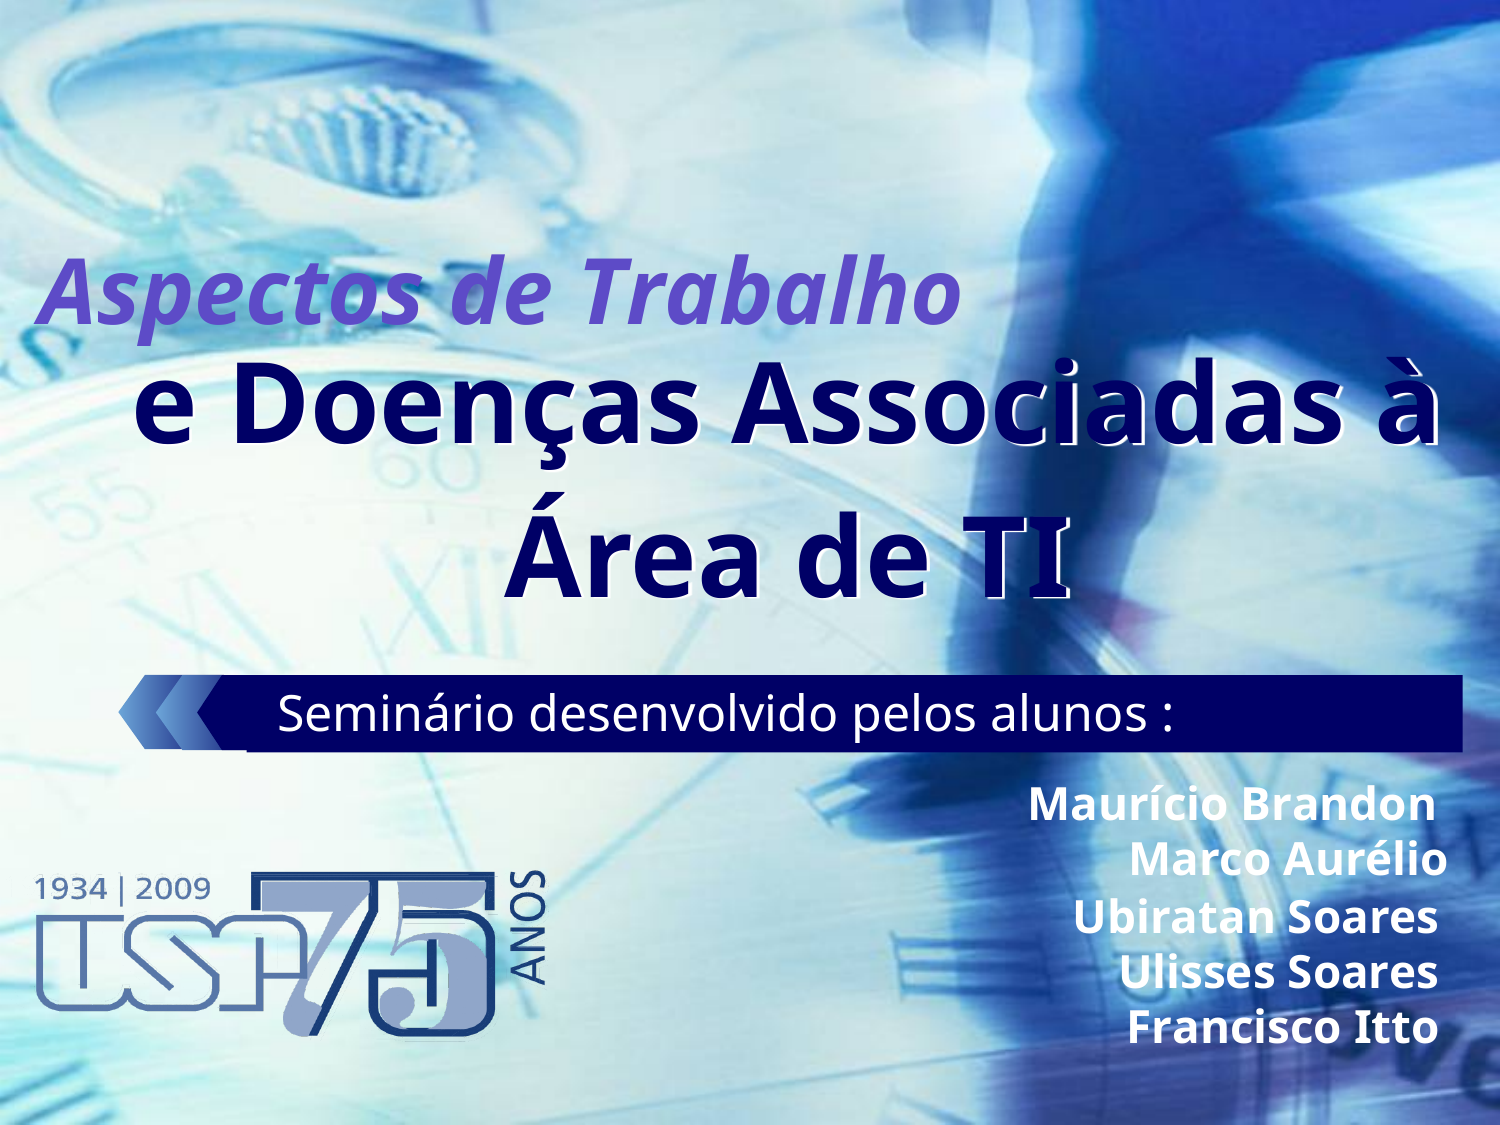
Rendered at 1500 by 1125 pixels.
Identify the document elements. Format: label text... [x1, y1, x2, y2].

text_box Maurício Brandon Marco Aurélio [1012, 712, 1500, 893]
picture [0, 0, 1500, 1125]
title e Doenças Associadas à Área de TI [75, 337, 1500, 707]
subtitle Seminário desenvolvido pelos alunos : [187, 675, 1426, 819]
text_box Ubiratan Soares Ulisses Soares Francisco Itto [1057, 825, 1500, 1060]
picture [1463, 707, 1500, 712]
text_box Aspectos de Trabalho [24, 224, 1201, 351]
